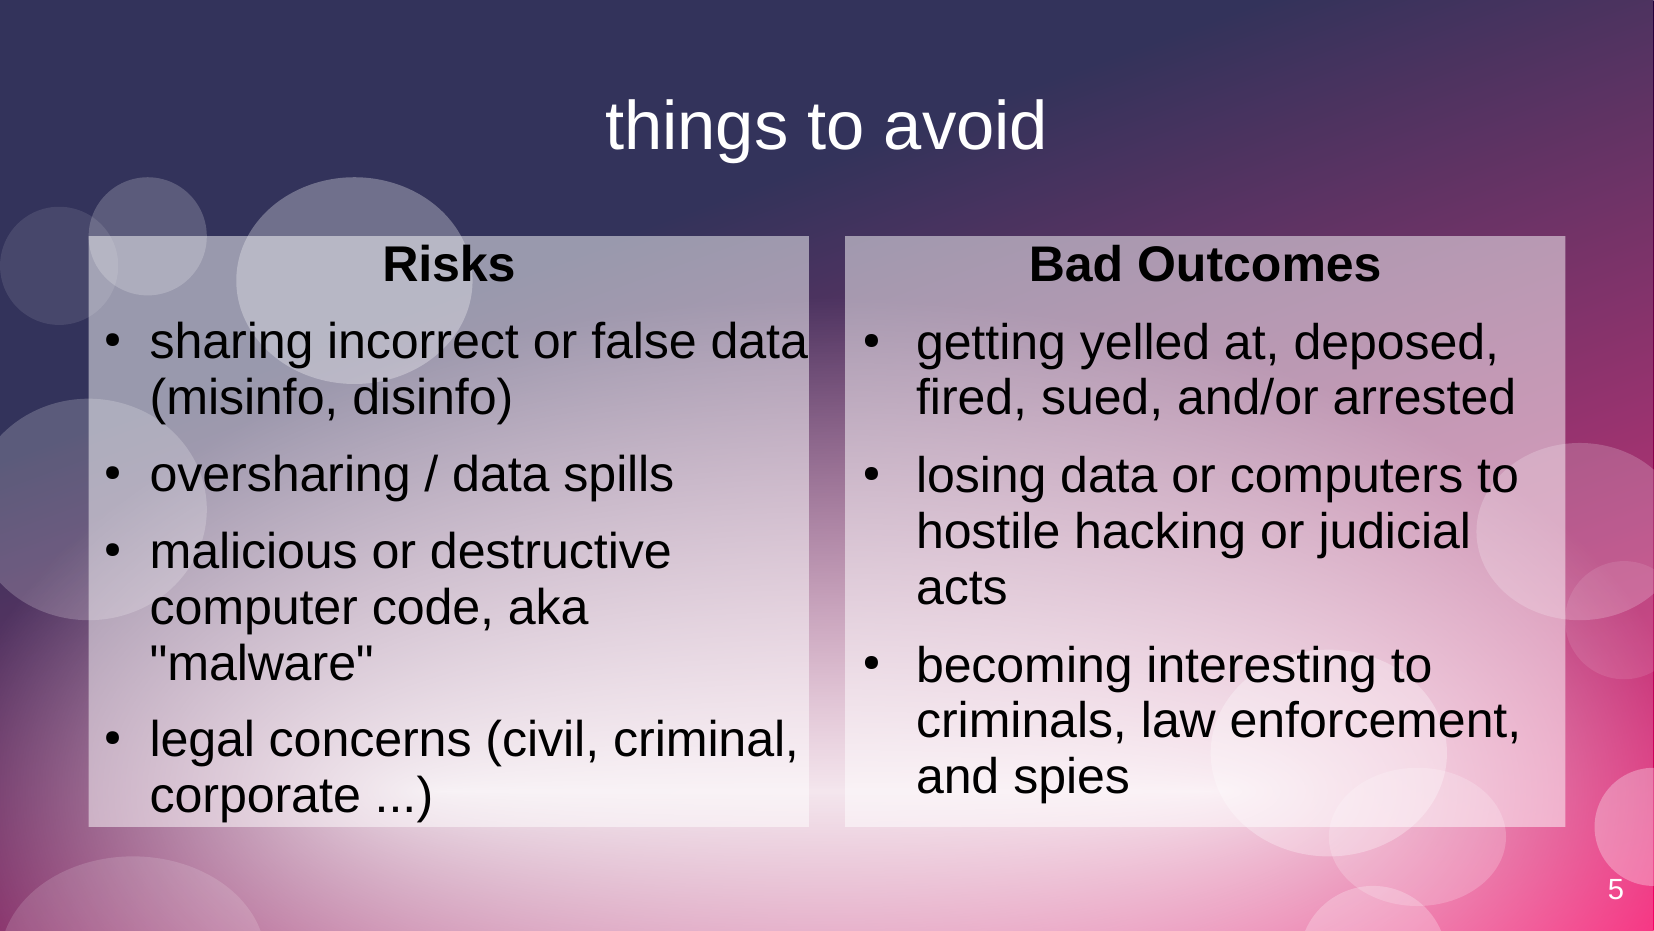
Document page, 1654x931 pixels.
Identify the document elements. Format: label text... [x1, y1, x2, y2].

list Bad Outcomes getting yelled at, deposed, fired, sued, and/or arrested losing data or computers to hostile hacking or judicial acts becoming interesting to criminals, law enforcement, and spies [845, 236, 1566, 827]
list Risks sharing incorrect or false data (misinfo, disinfo) oversharing / data spills malicious or destructive computer code, aka "malware" legal concerns (civil, criminal, corporate ...) [88, 236, 809, 827]
title things to avoid [88, 44, 1565, 207]
